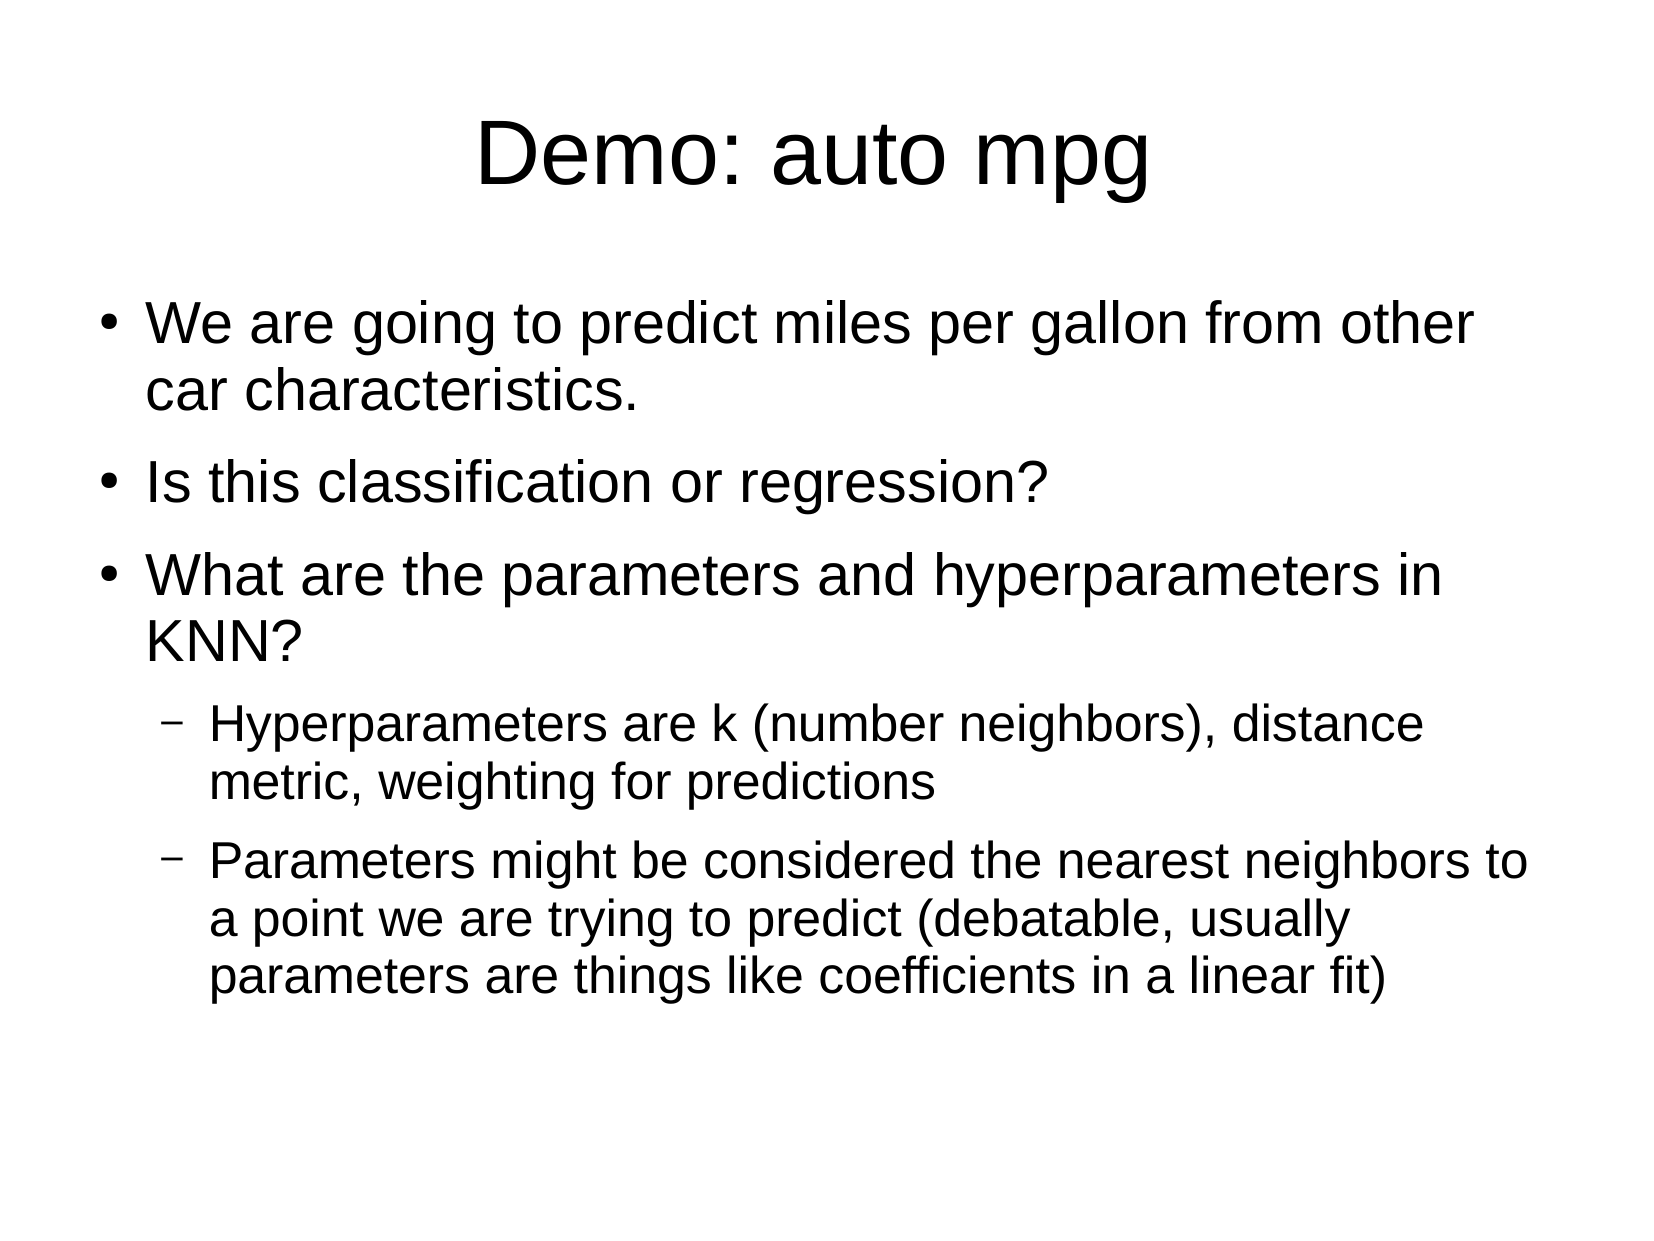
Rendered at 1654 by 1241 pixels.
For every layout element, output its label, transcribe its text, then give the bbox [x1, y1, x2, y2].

title Demo: auto mpg [82, 49, 1571, 257]
list We are going to predict miles per gallon from other car characteristics. Is this classification or regression? What are the parameters and hyperparameters in KNN? Hyperparameters are k (number neighbors), distance metric, weighting for predictions Parameters might be considered the nearest neighbors to a point we are trying to predict (debatable, usually parameters are things like coefficients in a linear fit) [82, 290, 1571, 1010]
